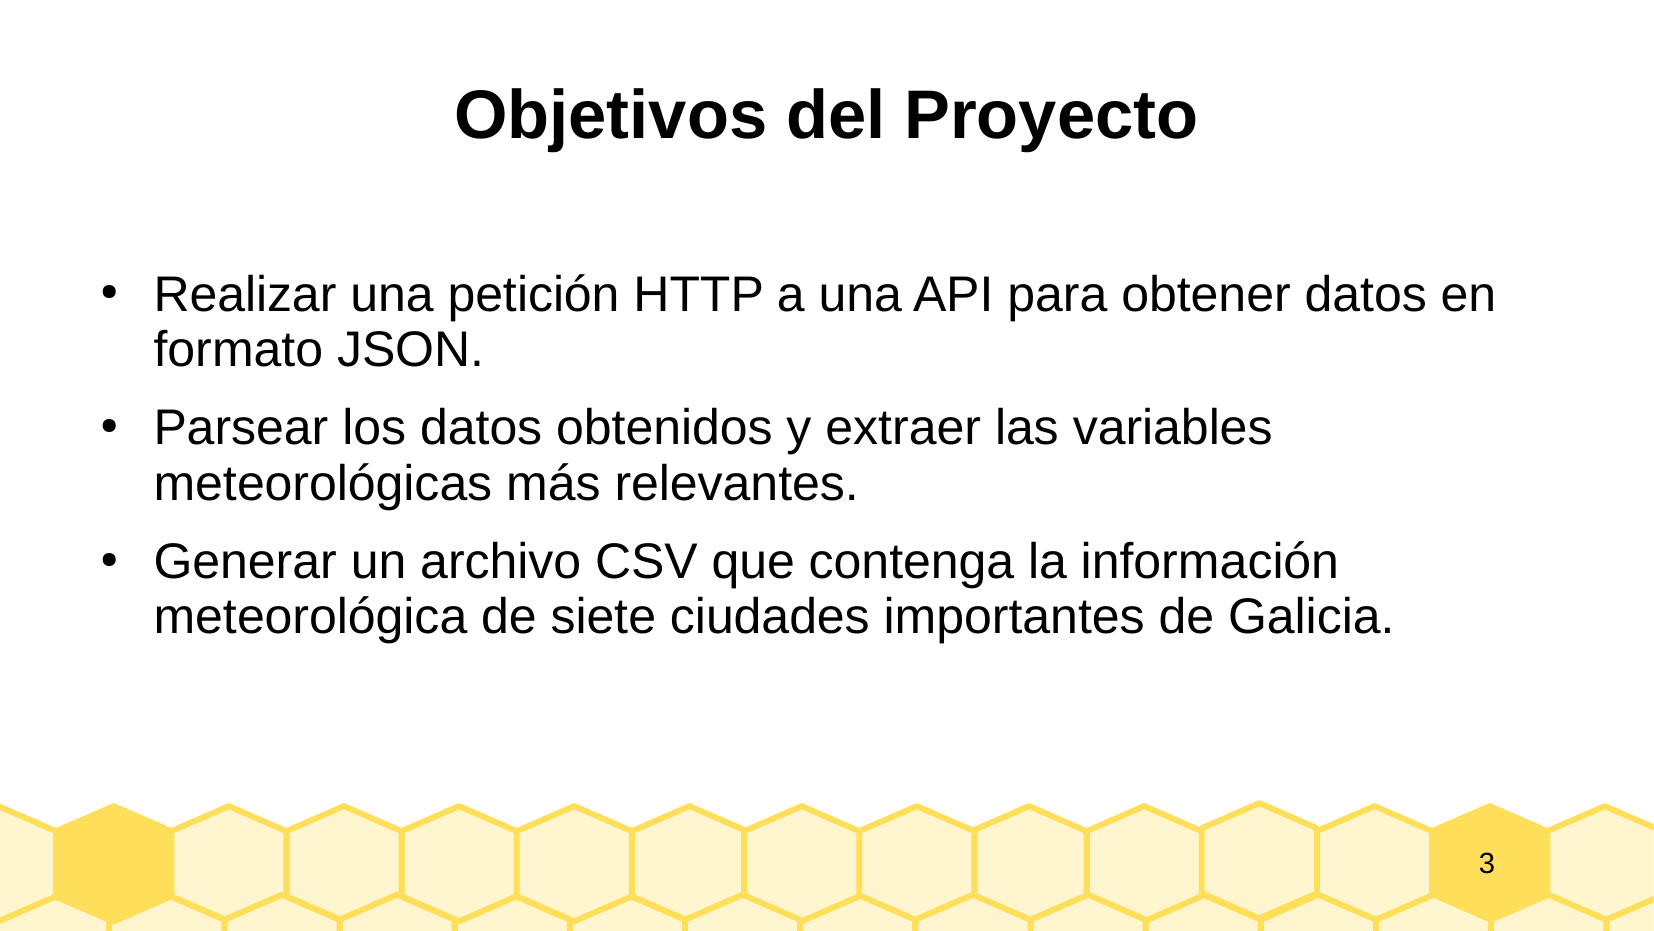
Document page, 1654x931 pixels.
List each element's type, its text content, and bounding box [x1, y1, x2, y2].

list Realizar una petición HTTP a una API para obtener datos en formato JSON. Parsear los datos obtenidos y extraer las variables meteorológicas más relevantes. Generar un archivo CSV que contenga la información meteorológica de siete ciudades importantes de Galicia. [82, 265, 1571, 806]
title Objetivos del Proyecto [82, 37, 1571, 193]
